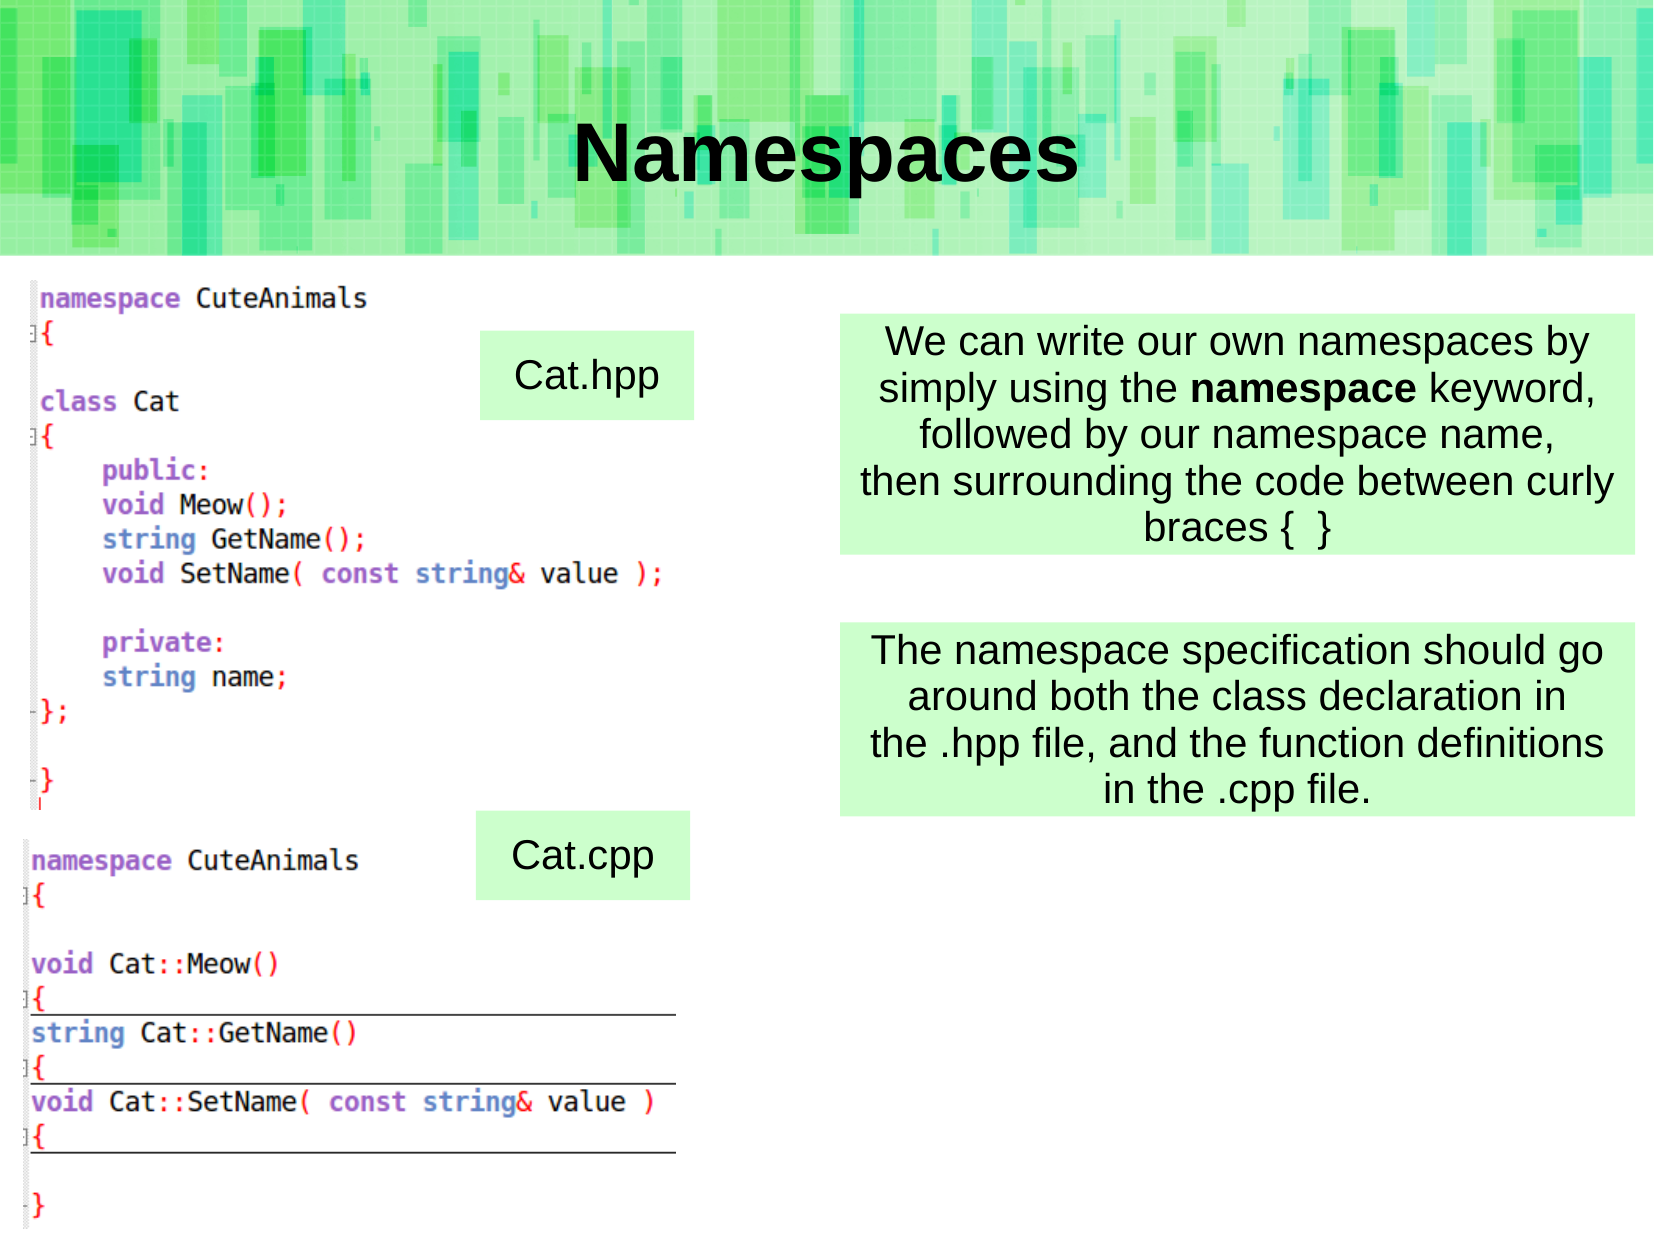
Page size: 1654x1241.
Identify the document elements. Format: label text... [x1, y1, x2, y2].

text_box We can write our own namespaces by simply using the namespace keyword, followed by our namespace name, then surrounding the code between curly braces { } [840, 313, 1636, 555]
text_box Cat.hpp [480, 330, 695, 421]
text_box Cat.cpp [475, 810, 691, 901]
picture [0, 0, 1654, 1241]
title Namespaces [82, 49, 1571, 257]
text_box The namespace specification should go around both the class declaration in the .hpp file, and the function definitions in the .cpp file. [840, 622, 1636, 817]
